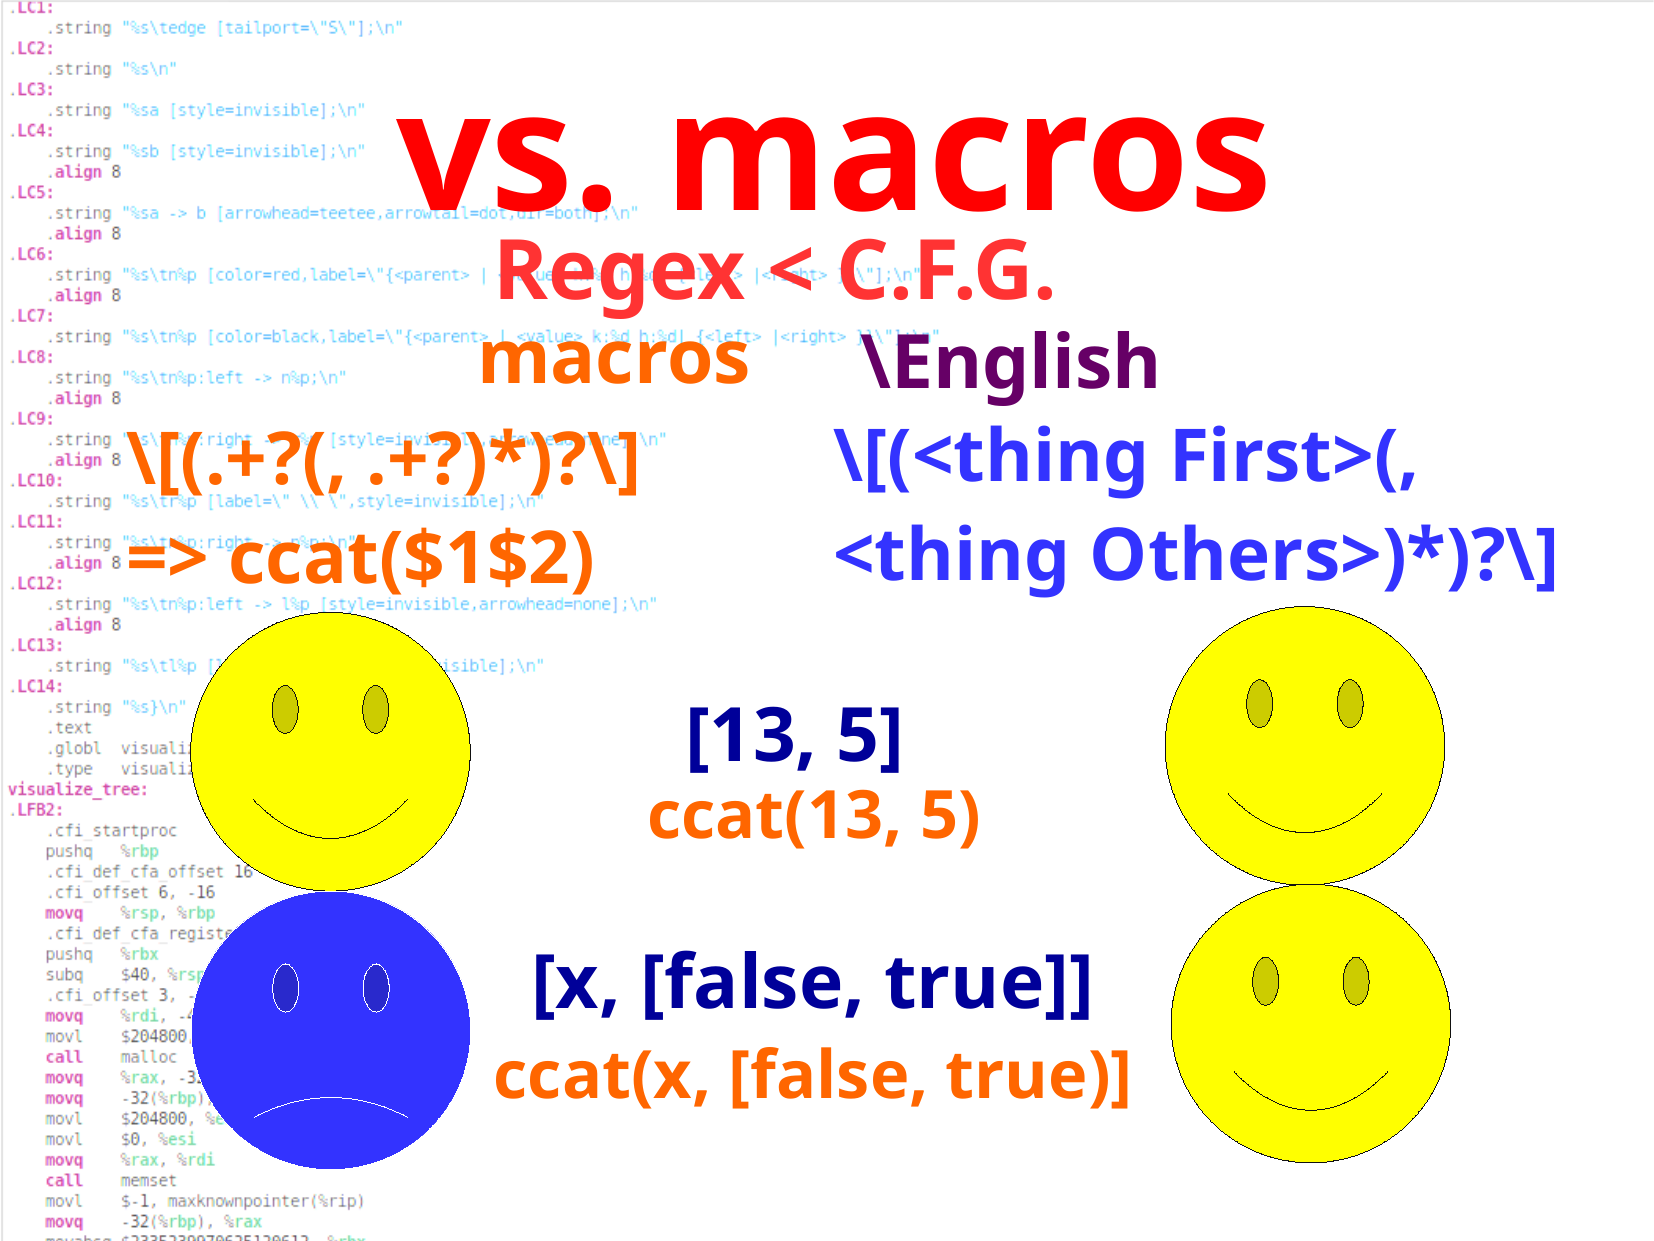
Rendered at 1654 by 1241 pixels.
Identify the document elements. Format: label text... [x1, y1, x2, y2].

text_box macros [453, 296, 775, 415]
text_box ccat(x, [false, true)] [479, 1020, 1185, 1128]
text_box [1165, 606, 1451, 1163]
text_box \[(<thing First>(, <thing Others>)*)?\] [818, 395, 1633, 613]
text_box ccat(13, 5) [632, 760, 1024, 868]
text_box [x, [false, true]] [516, 921, 1141, 1020]
text_box Regex < C.F.G. [478, 203, 1211, 333]
picture [0, 0, 1654, 1241]
text_box \English [825, 300, 1198, 395]
text_box \[(.+?(, .+?)*)?\] => ccat($1$2) [111, 398, 721, 616]
text_box [13, 5] [670, 674, 931, 760]
text_box vs. macros [360, 25, 1310, 271]
text_box [190, 616, 471, 1170]
